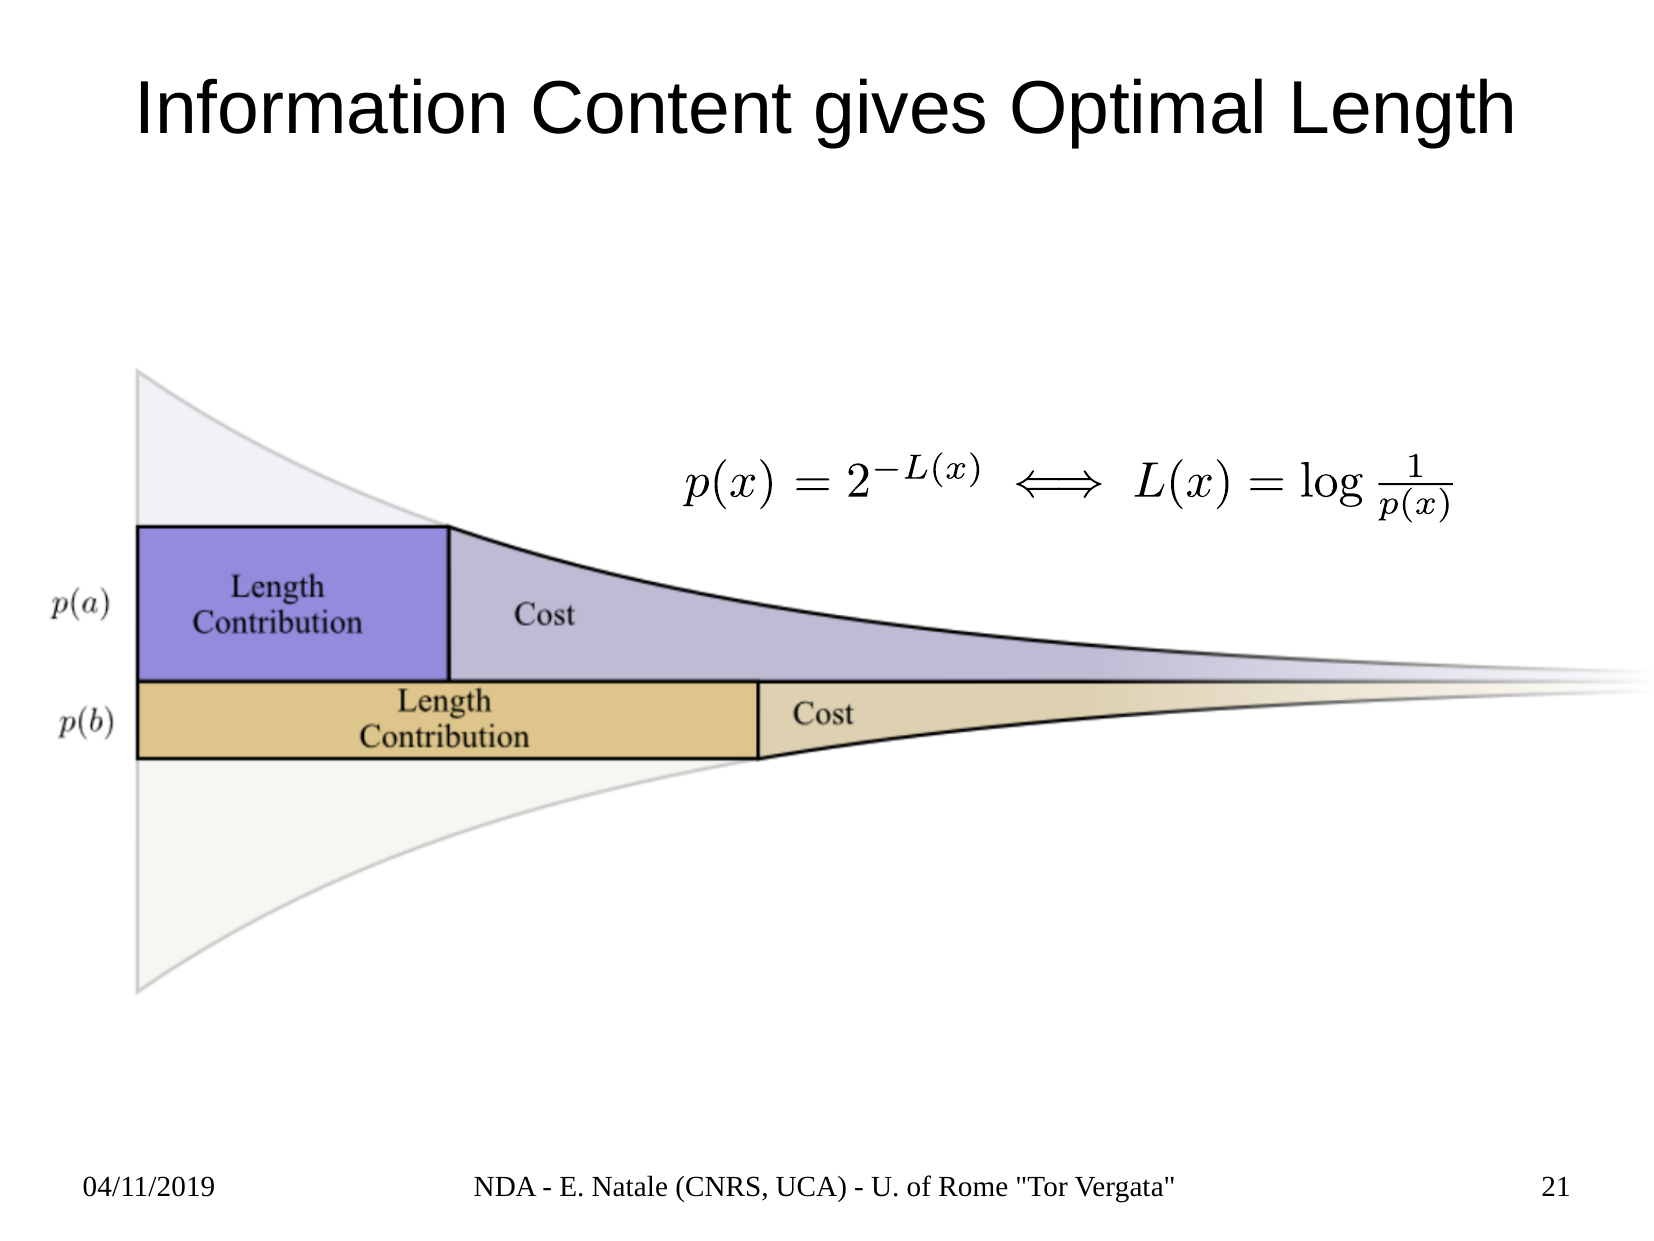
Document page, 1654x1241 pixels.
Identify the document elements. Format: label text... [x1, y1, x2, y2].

text_box [682, 452, 1453, 523]
picture [4, 340, 1654, 1024]
title Information Content gives Optimal Length [82, 49, 1571, 165]
